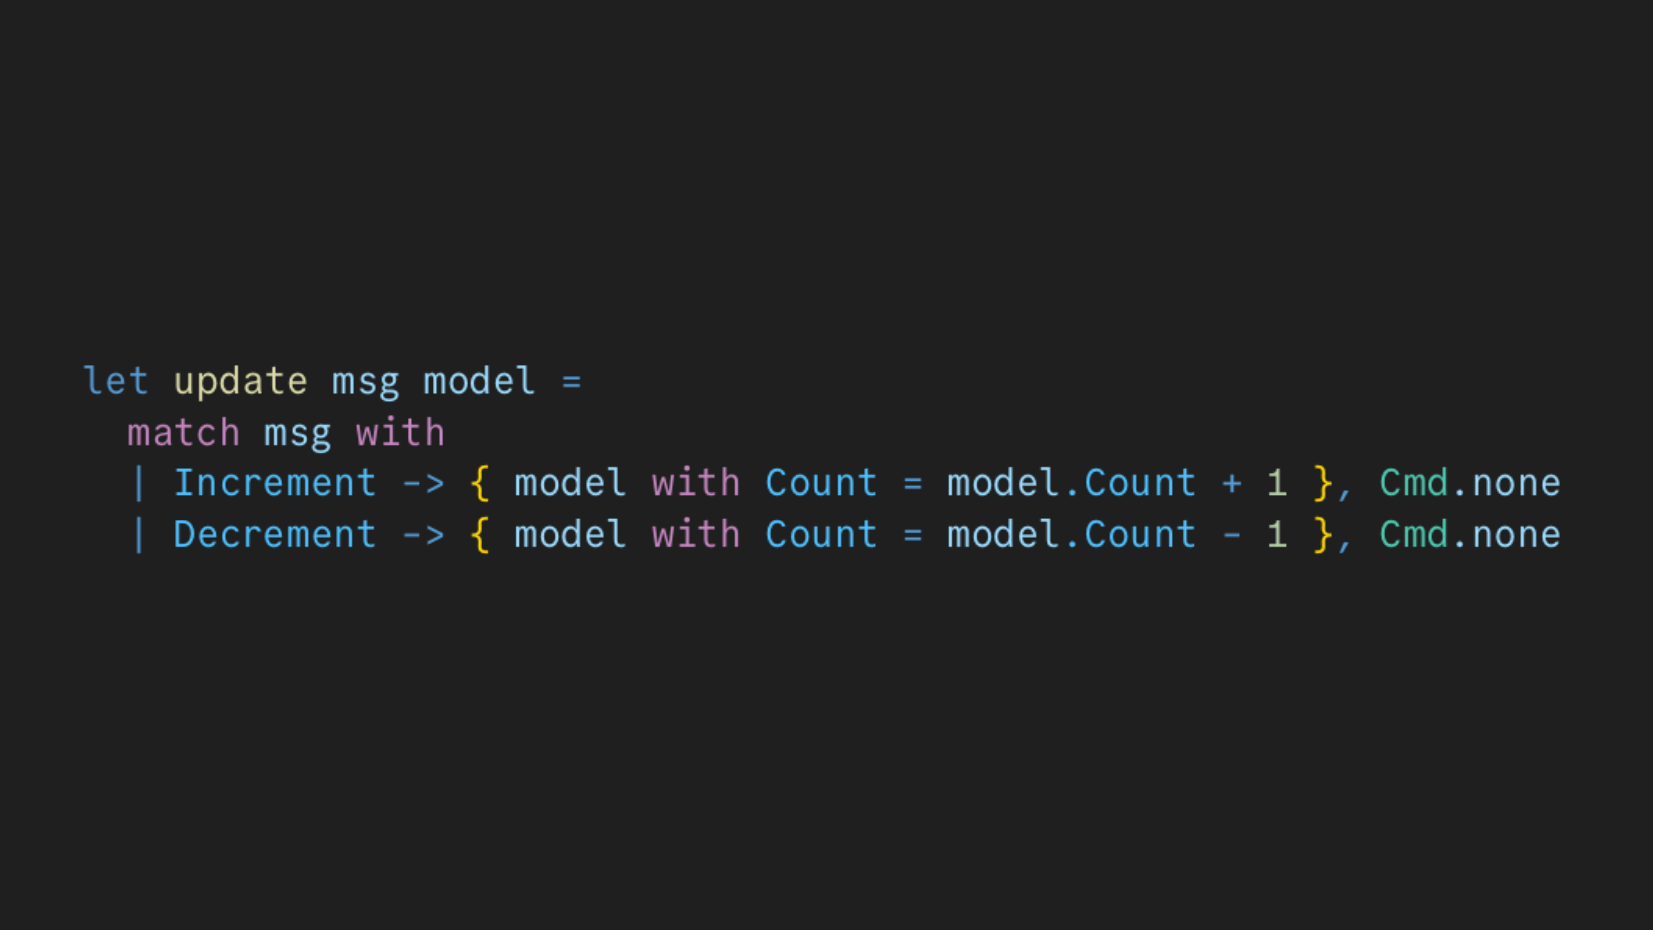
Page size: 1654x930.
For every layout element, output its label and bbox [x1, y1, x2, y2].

picture [68, 350, 1585, 580]
